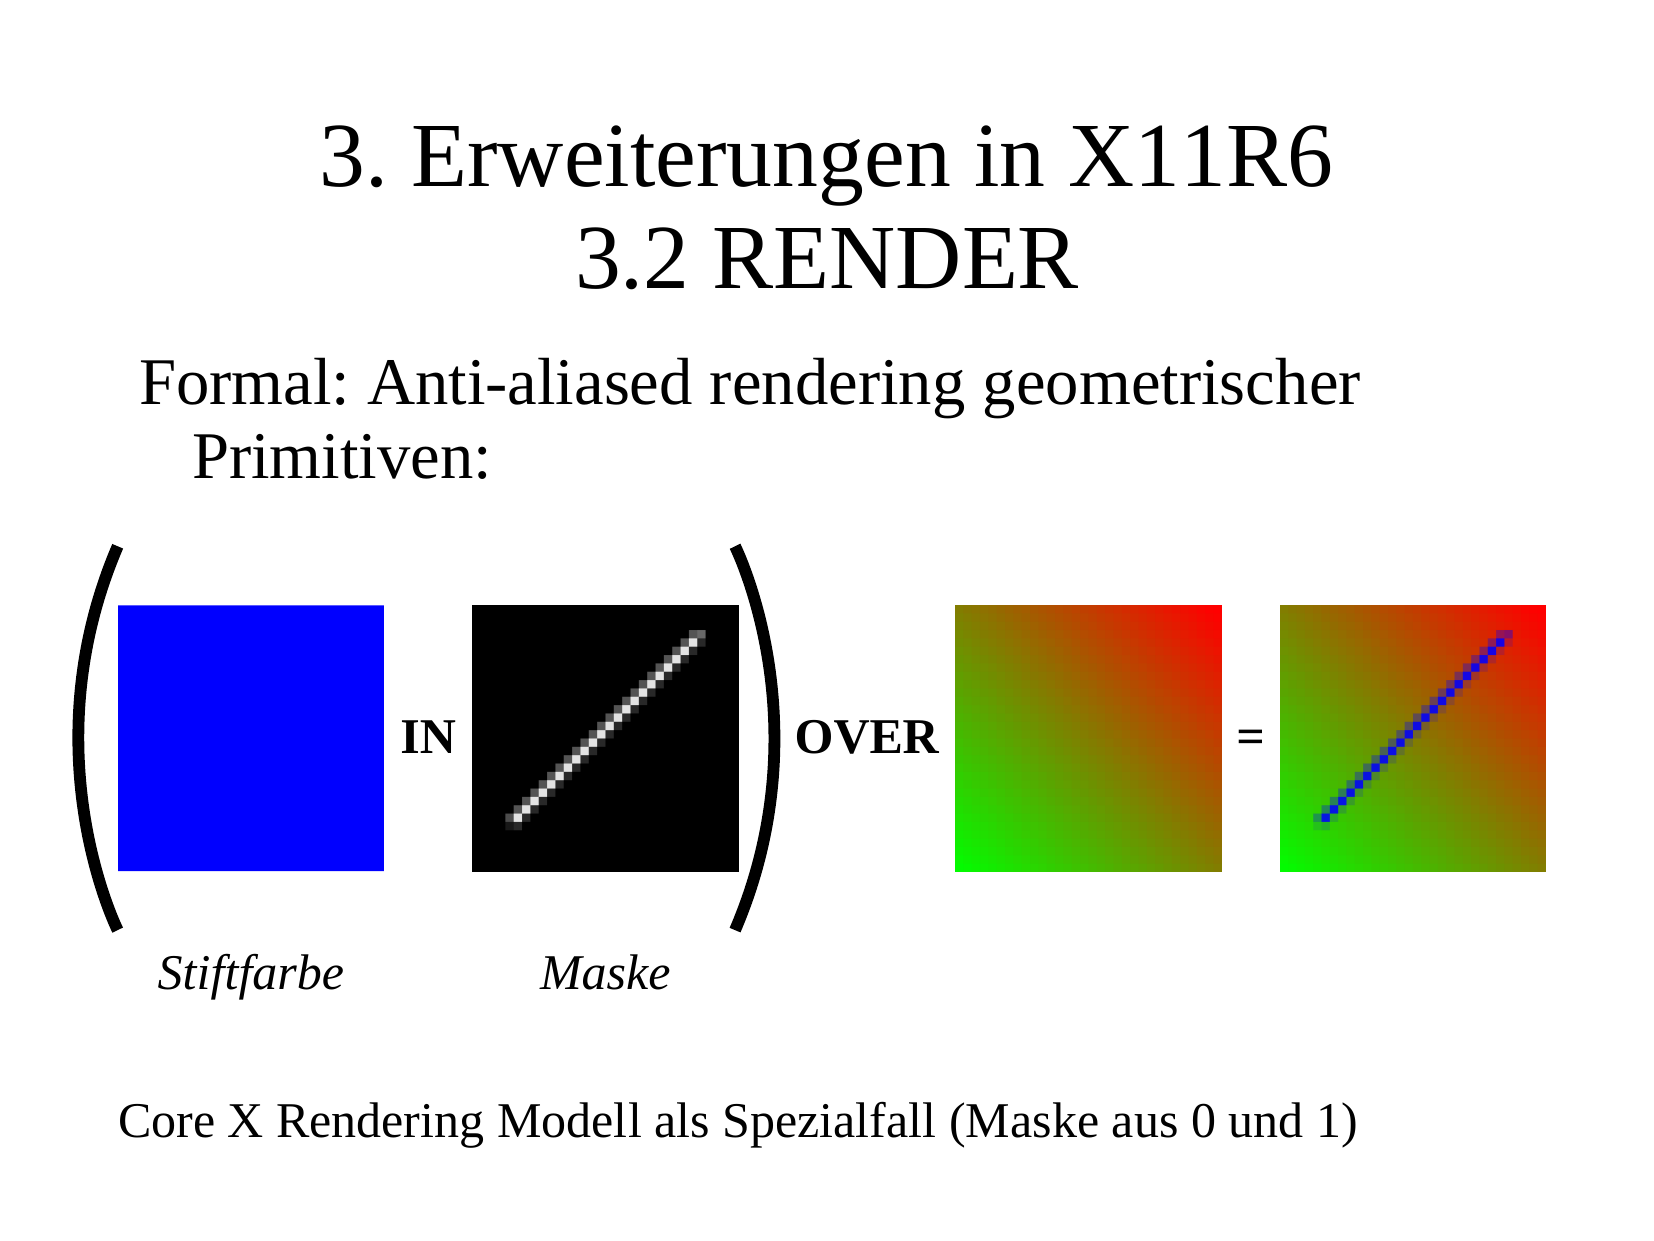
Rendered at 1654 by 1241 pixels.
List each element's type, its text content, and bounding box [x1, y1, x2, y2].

text_box Maske [472, 944, 739, 1001]
text_box Core X Rendering Modell als Spezialfall (Maske aus 0 und 1) [118, 1092, 1536, 1148]
picture [472, 605, 739, 872]
text_box Stiftfarbe [118, 944, 384, 1001]
text_box IN [383, 708, 473, 764]
picture [1280, 605, 1546, 872]
title 3. Erweiterungen in X11R6 3.2 RENDER [121, 102, 1534, 311]
picture [955, 605, 1222, 872]
text_box [118, 605, 384, 872]
text_box OVER [792, 708, 941, 764]
text_box = [1221, 708, 1281, 764]
list Formal: Anti-aliased rendering geometrischer Primitiven: [121, 344, 1534, 1092]
